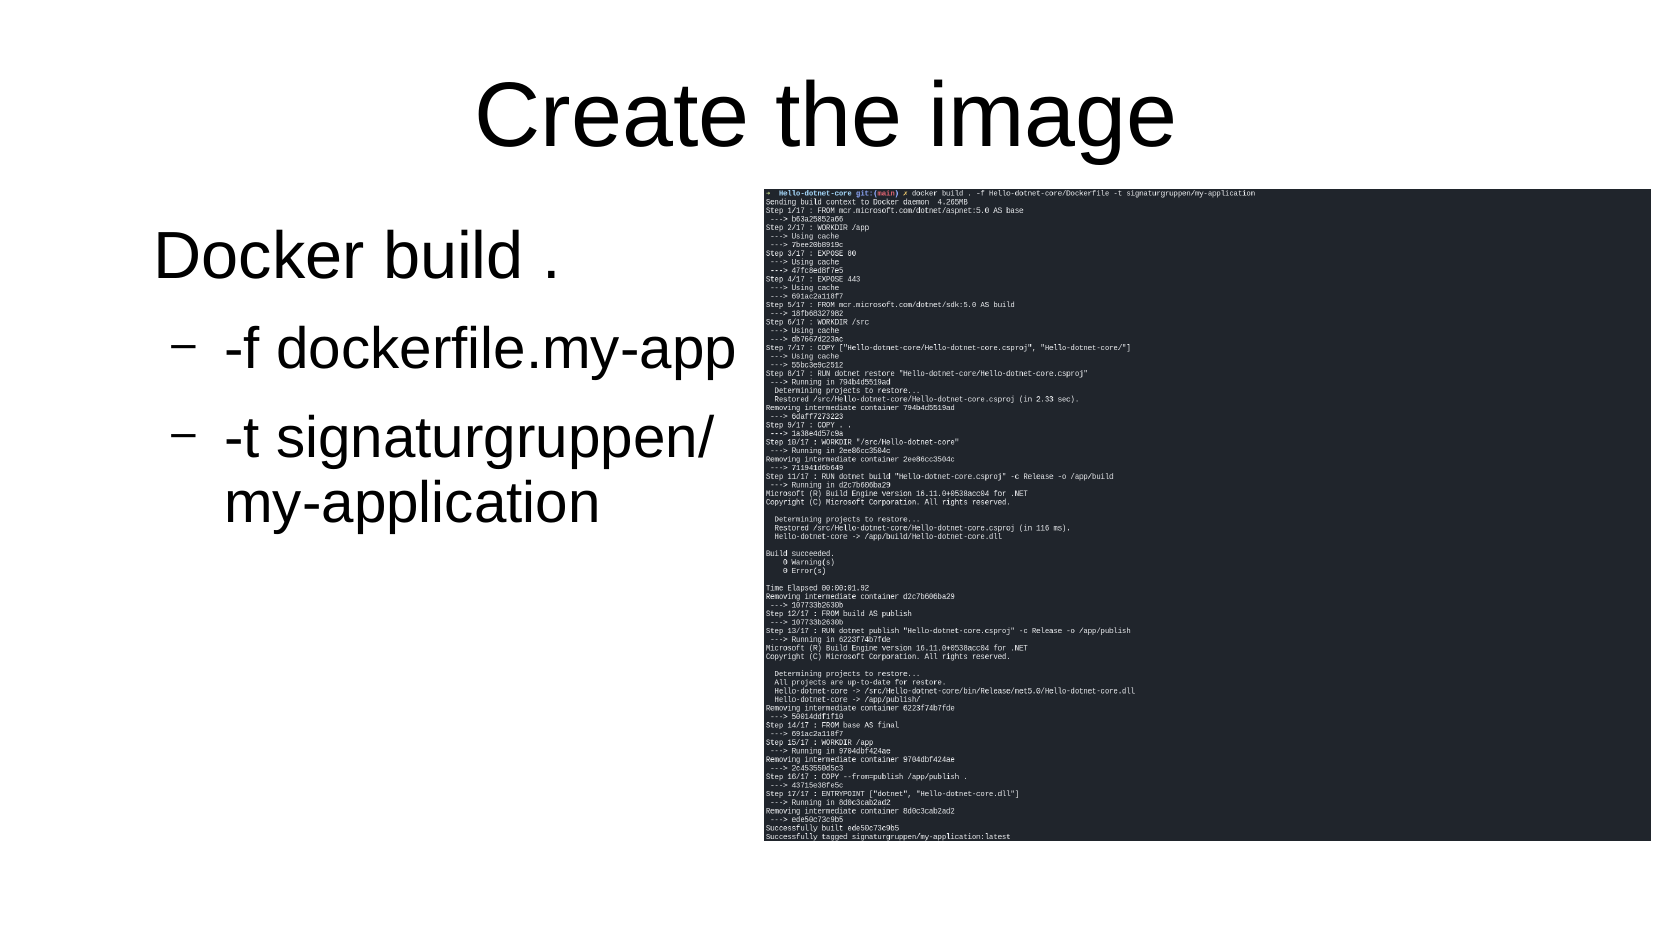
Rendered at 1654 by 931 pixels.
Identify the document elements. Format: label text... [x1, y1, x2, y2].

picture [764, 189, 1651, 841]
list Docker build . -f dockerfile.my-app -t signaturgruppen/ my-application [82, 217, 764, 758]
title Create the image [82, 37, 1571, 193]
